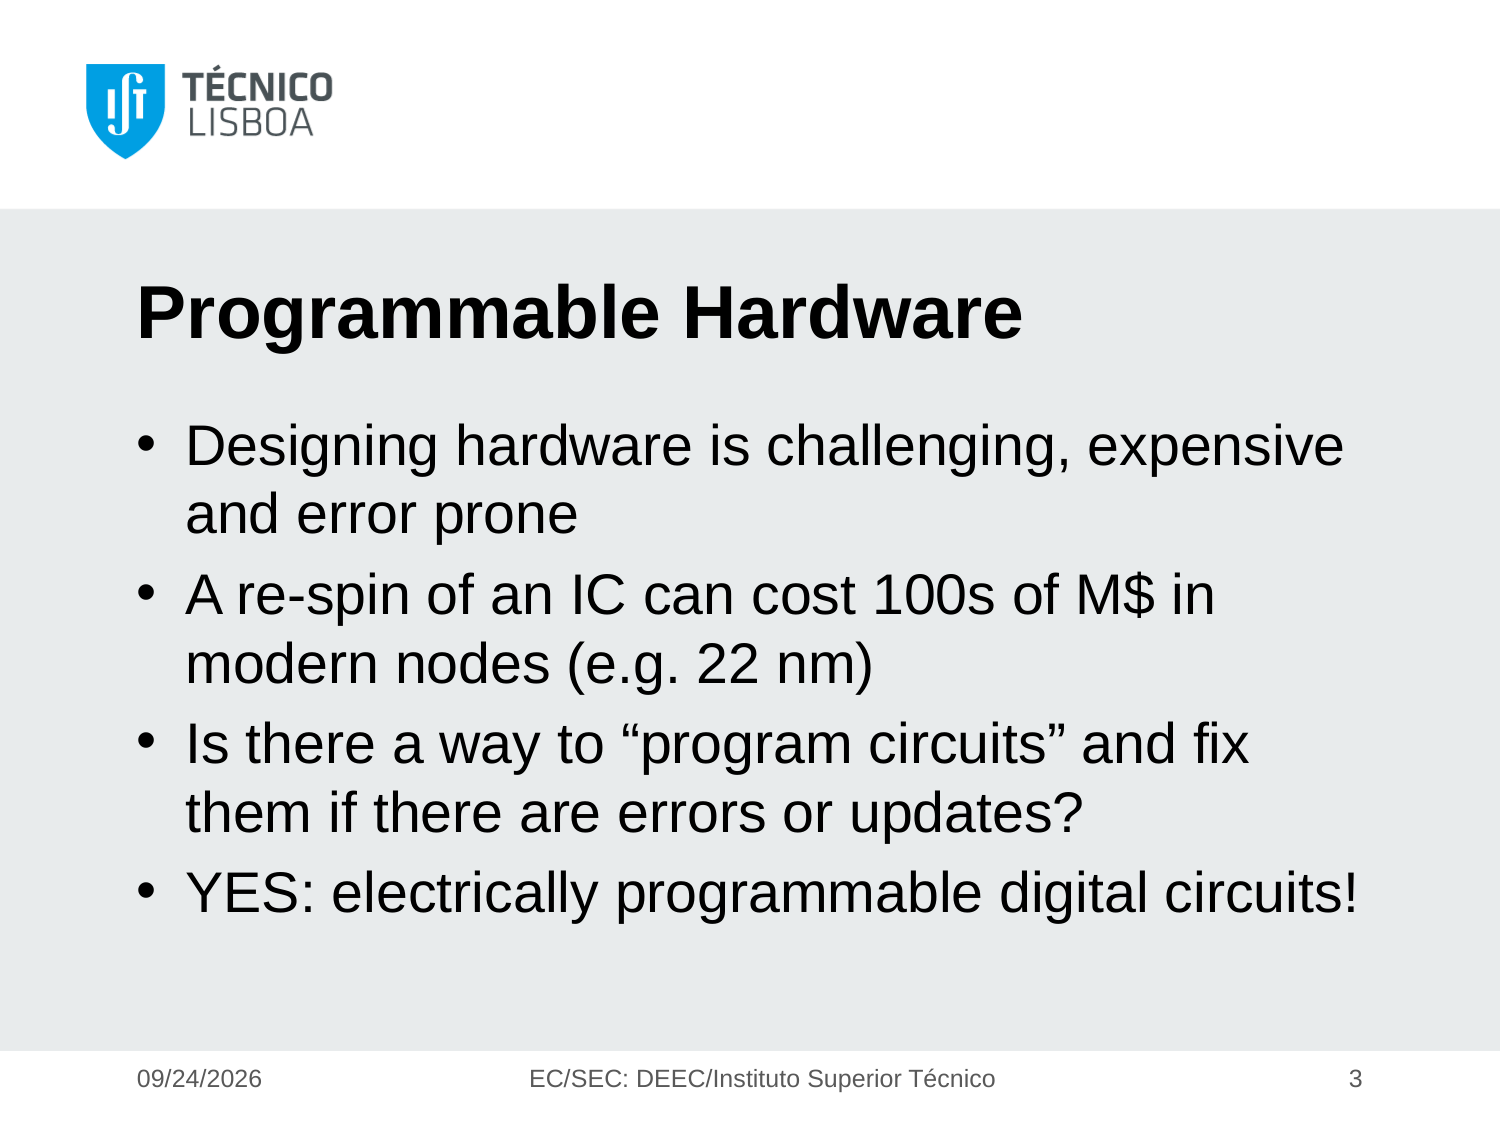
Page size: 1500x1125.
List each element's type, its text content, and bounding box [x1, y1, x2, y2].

title Programmable Hardware [121, 237, 1378, 381]
slide_number 19 [1077, 1052, 1378, 1103]
slide_number 09/27/2018 [121, 1052, 425, 1103]
list Designing hardware is challenging, expensive and error prone A re-spin of an IC can cost 100s of M$ in modern nodes (e.g. 22 nm) Is there a way to “program circuits” and fix them if there are errors or updates? YES: electrically programmable digital circuits! [121, 400, 1378, 1005]
picture [0, 0, 1500, 1125]
footer EC/SEC: DEEC/Instituto Superior Técnico [512, 1052, 1021, 1103]
